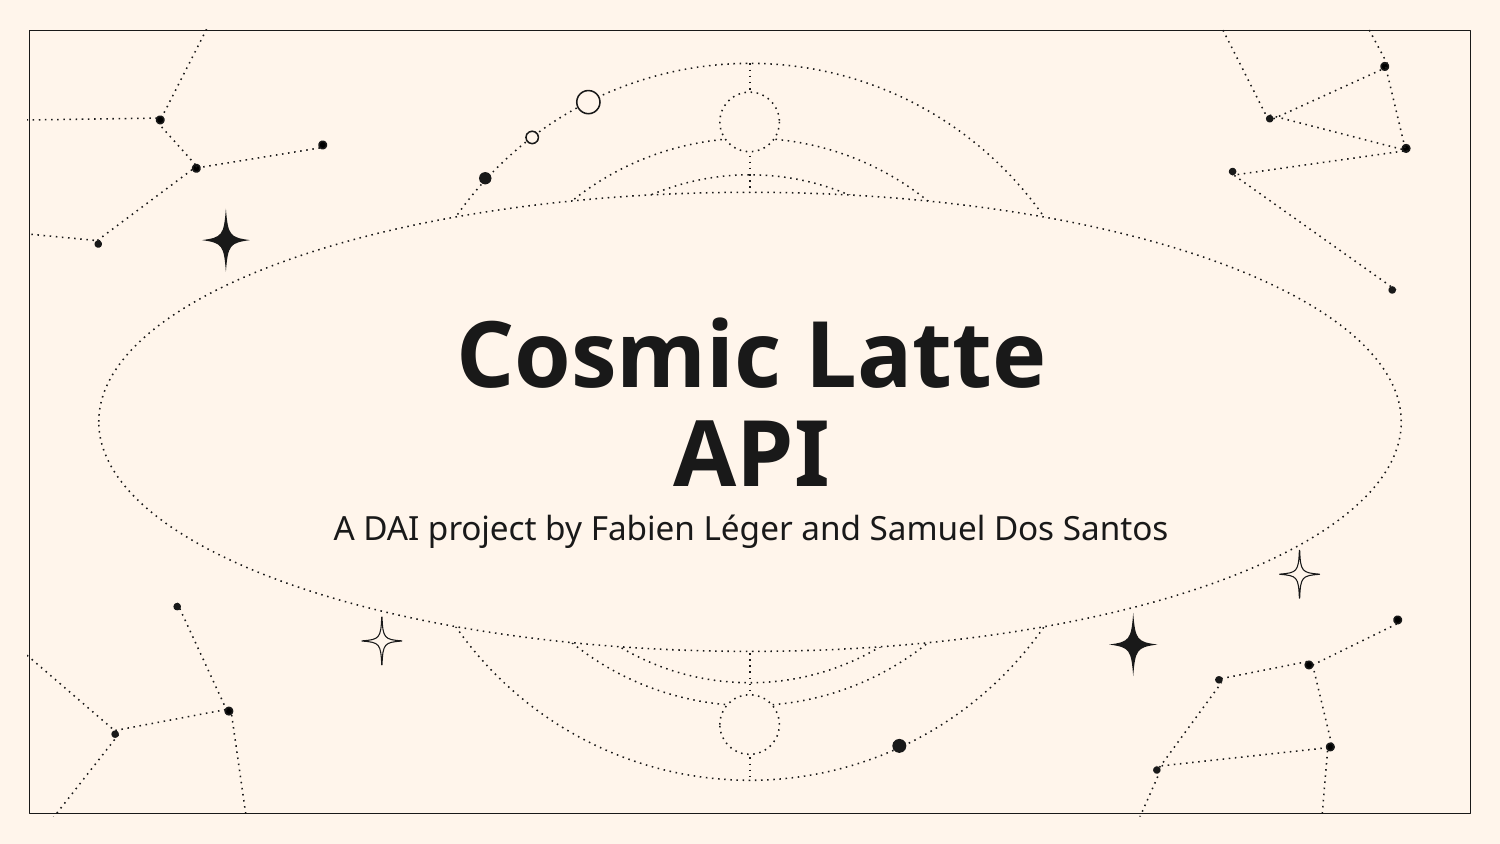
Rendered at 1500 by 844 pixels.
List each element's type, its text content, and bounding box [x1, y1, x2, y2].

text_box [893, 739, 906, 753]
title Cosmic Latte API [251, 293, 1253, 517]
text_box [576, 90, 601, 114]
text_box [719, 694, 780, 755]
text_box [1109, 612, 1158, 677]
text_box [201, 208, 250, 272]
text_box [98, 192, 1402, 652]
text_box [719, 92, 780, 152]
text_box [478, 172, 492, 185]
subtitle A DAI project by Fabien Léger and Samuel Dos Santos [281, 517, 1222, 563]
text_box [525, 131, 539, 144]
